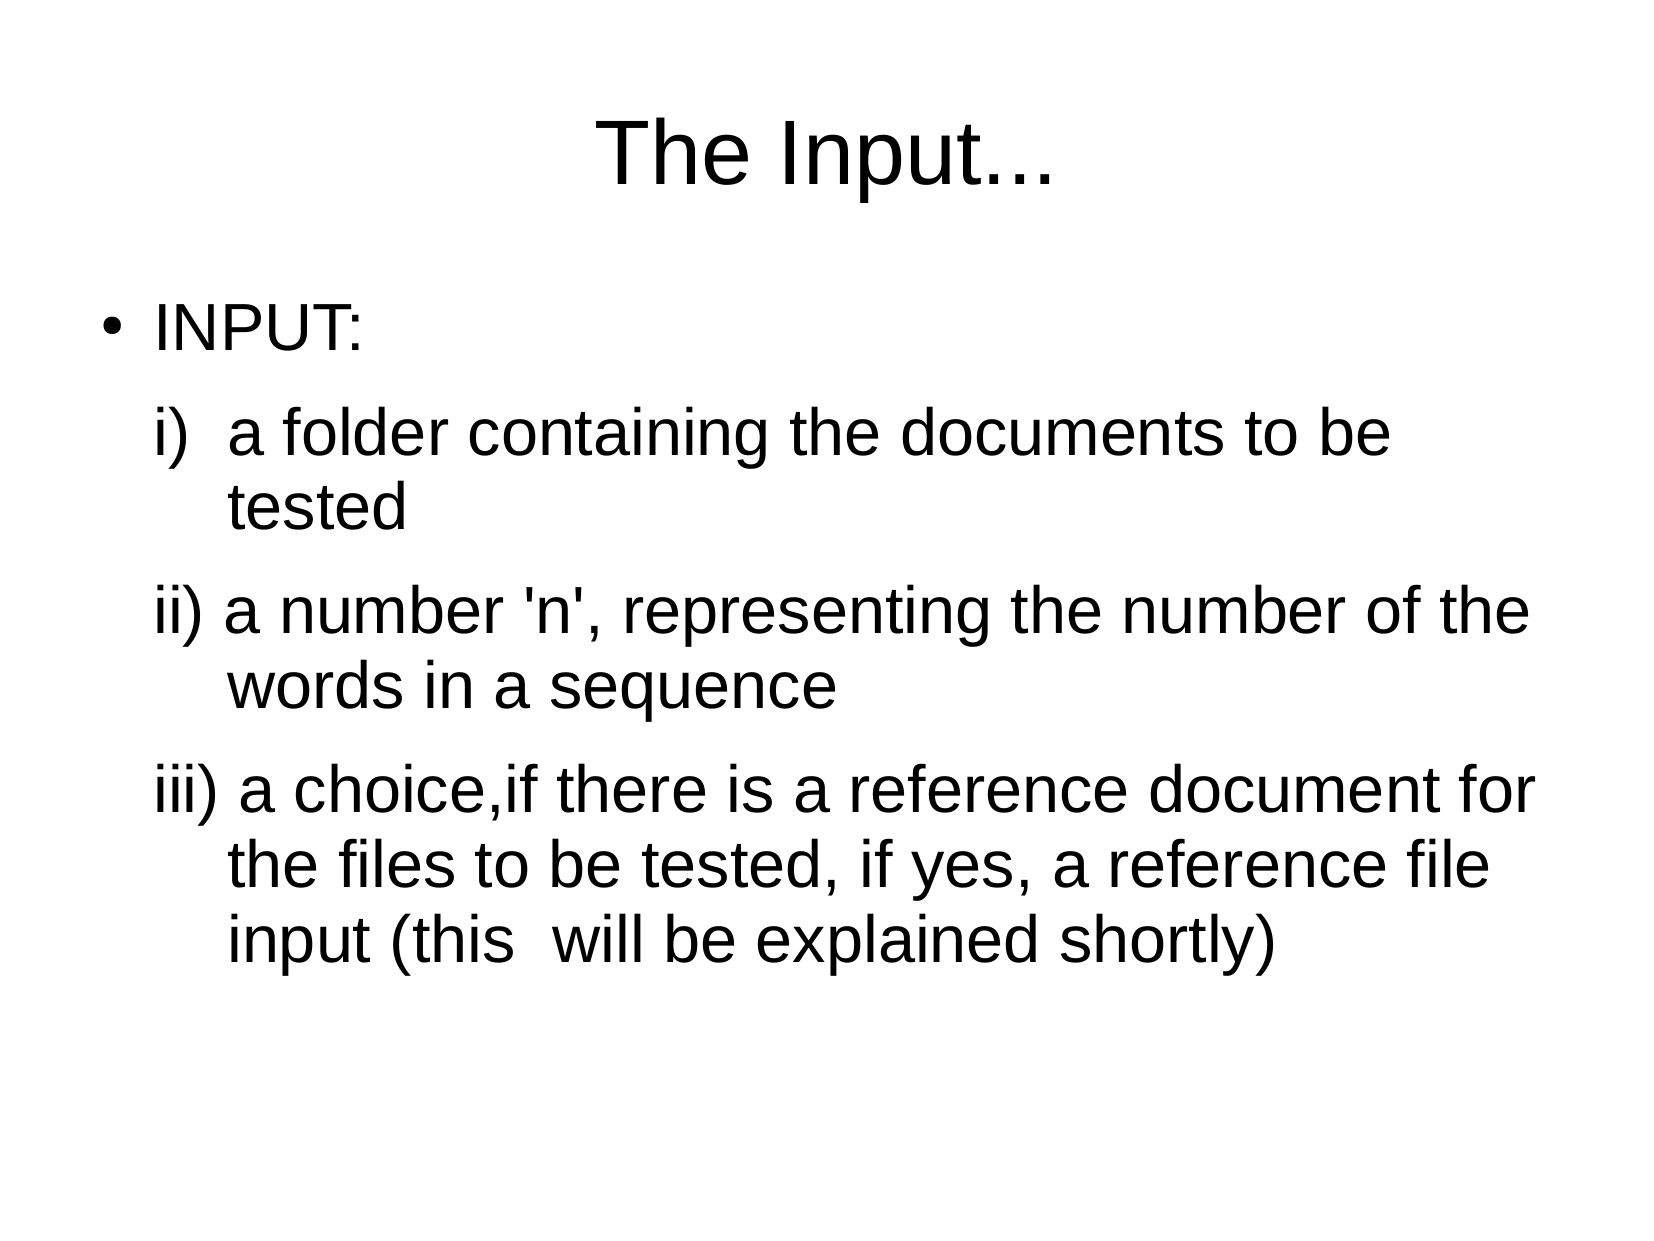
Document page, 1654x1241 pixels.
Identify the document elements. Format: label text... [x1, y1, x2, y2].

title The Input... [82, 49, 1571, 257]
list INPUT: i) a folder containing the documents to be tested ii) a number 'n', representing the number of the words in a sequence iii) a choice,if there is a reference document for the files to be tested, if yes, a reference file input (this will be explained shortly) [82, 290, 1571, 1109]
